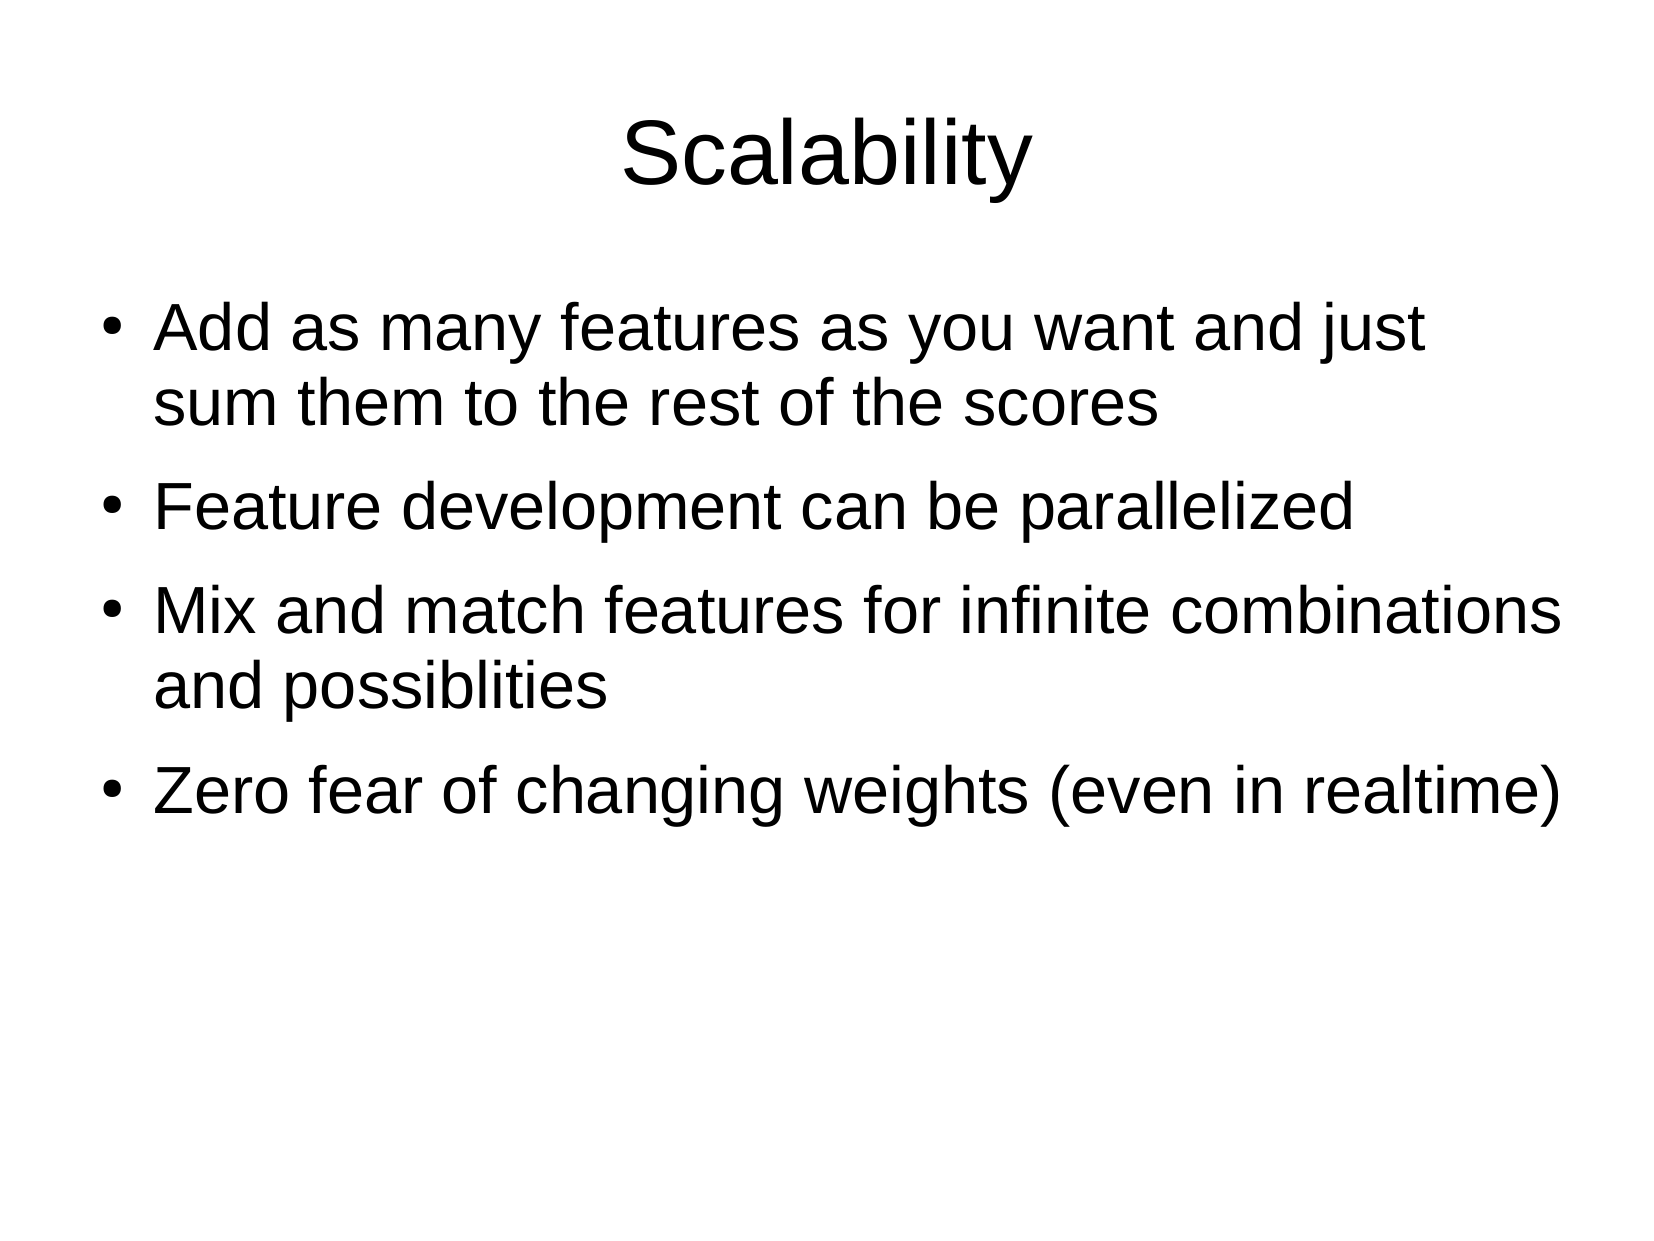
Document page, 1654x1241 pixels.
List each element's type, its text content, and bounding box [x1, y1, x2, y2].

list Add as many features as you want and just sum them to the rest of the scores Feature development can be parallelized Mix and match features for infinite combinations and possiblities Zero fear of changing weights (even in realtime) [82, 290, 1571, 1010]
title Scalability [82, 49, 1571, 257]
